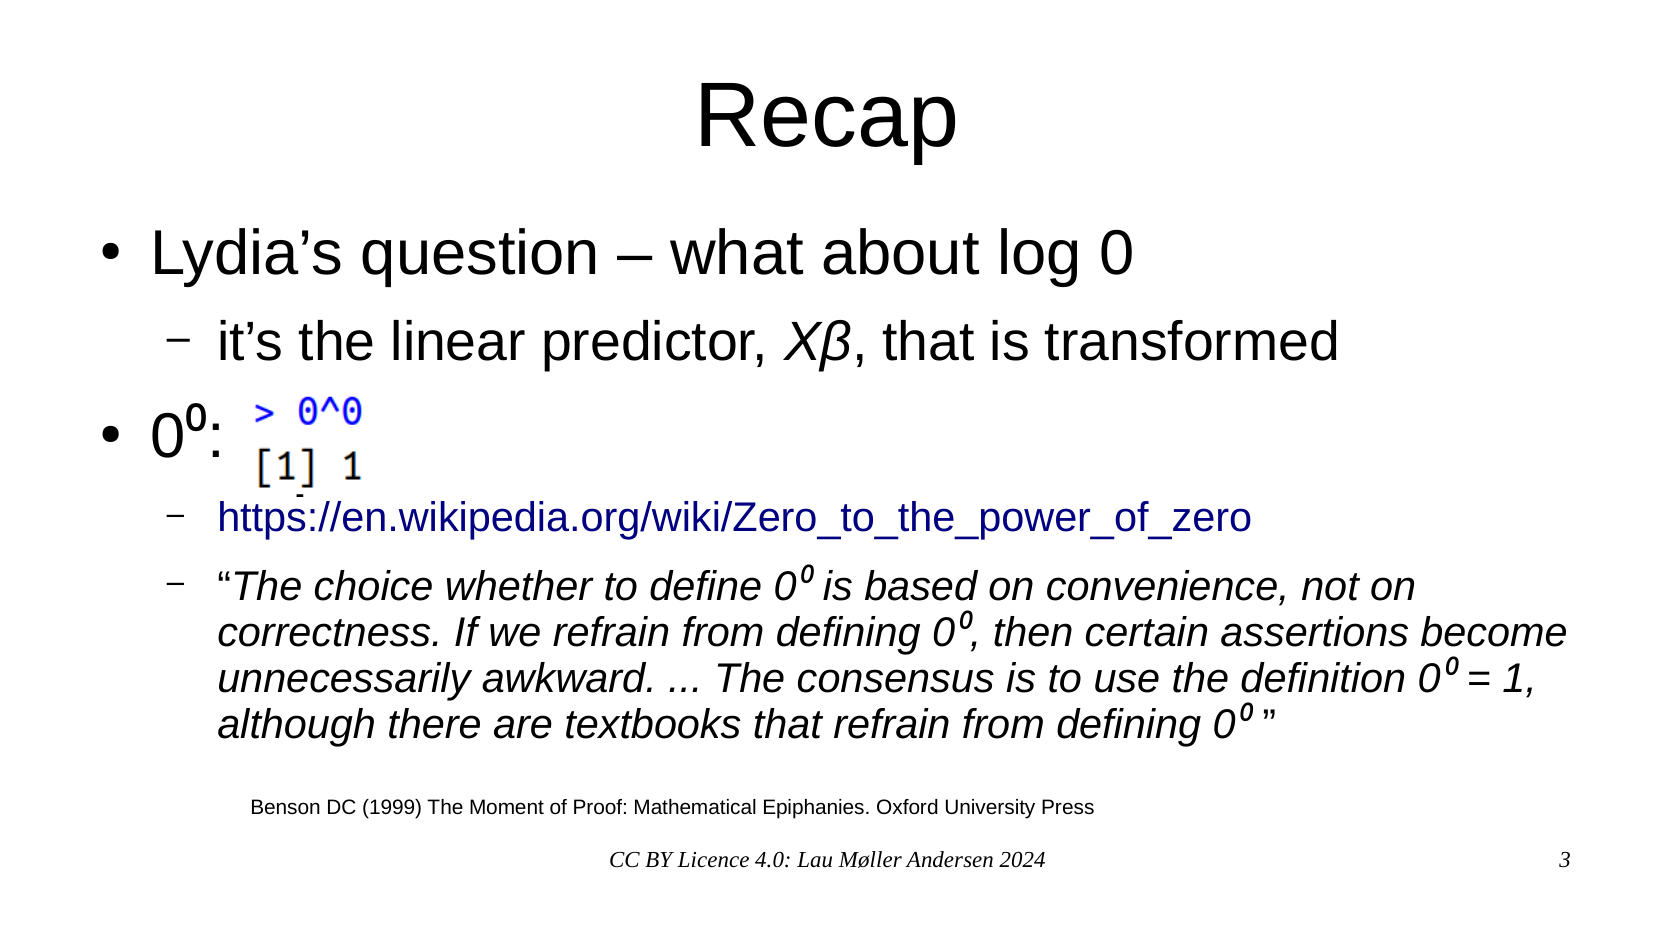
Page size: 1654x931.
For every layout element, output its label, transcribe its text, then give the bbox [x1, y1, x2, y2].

title Recap [82, 37, 1571, 193]
list Lydia’s question – what about log 0 it’s the linear predictor, Xβ, that is transformed 0⁰: https://en.wikipedia.org/wiki/Zero_to_the_power_of_zero “The choice whether to define 0⁰ is based on convenience, not on correctness. If we refrain from defining 0⁰, then certain assertions become unnecessarily awkward. ... The consensus is to use the definition 0⁰ = 1, although there are textbooks that refrain from defining 0⁰ ” [82, 217, 1571, 758]
text_box Benson DC (1999) The Moment of Proof: Mathematical Epiphanies. Oxford University Press [235, 788, 1453, 827]
picture [236, 381, 426, 497]
